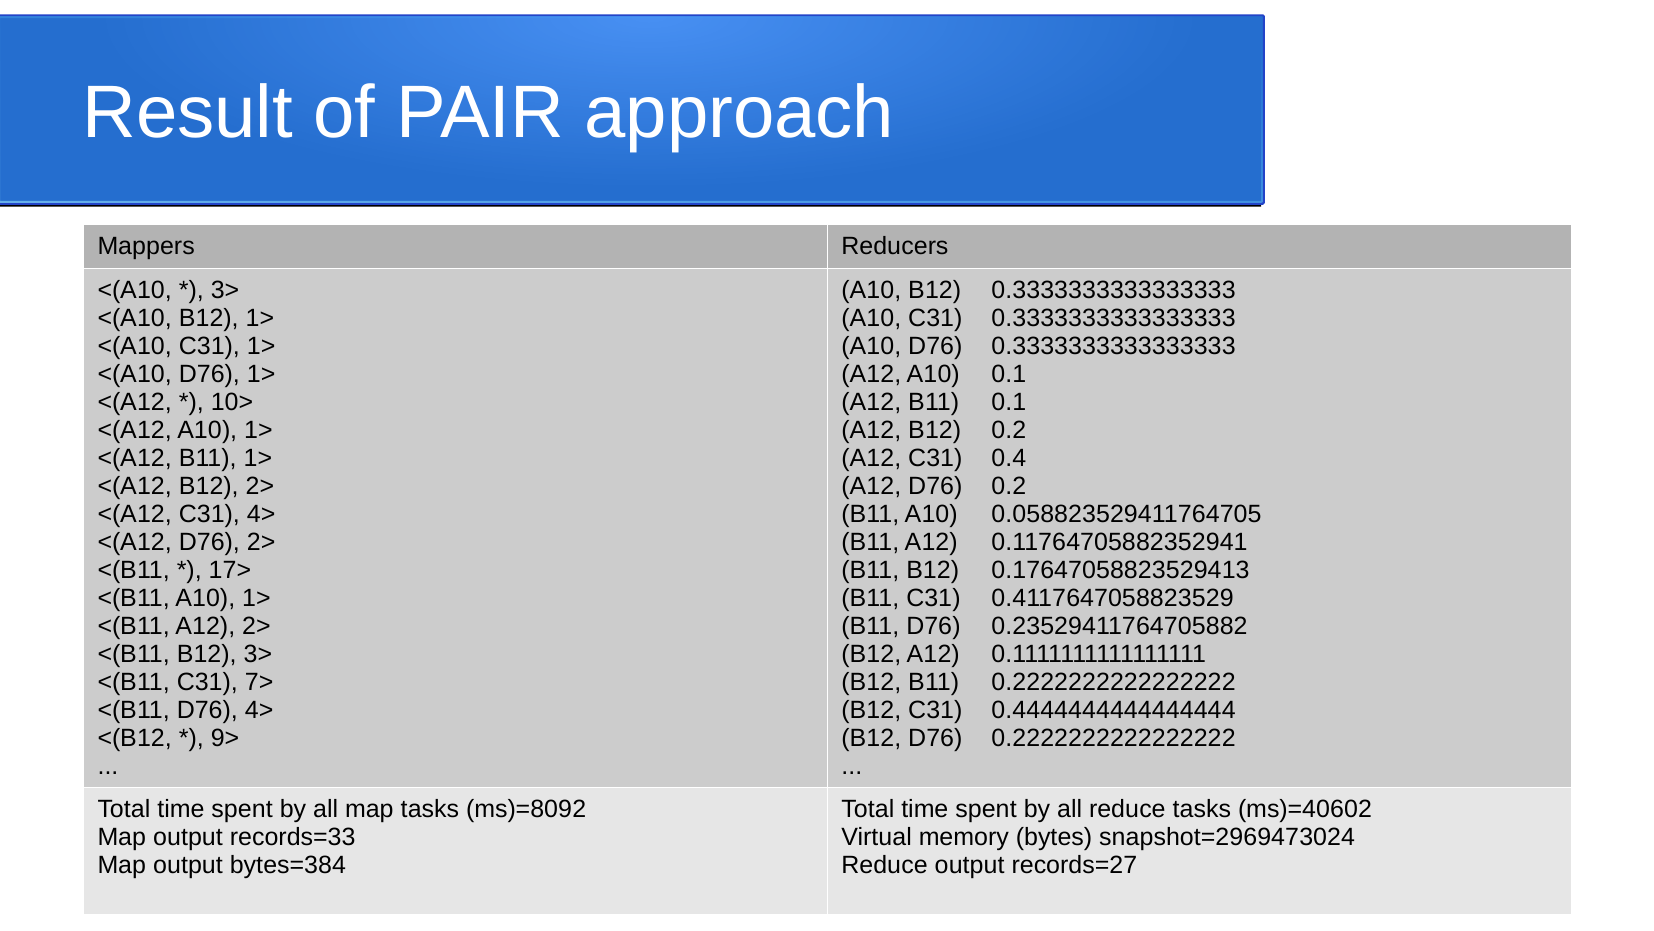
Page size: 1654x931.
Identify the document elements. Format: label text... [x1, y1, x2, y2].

table_header Mappers [84, 225, 827, 268]
table_cell Total time spent by all reduce tasks (ms)=40602 Virtual memory (bytes) snapshot=2969473024 Reduce output records=27 [828, 788, 1571, 914]
table_cell Total time spent by all map tasks (ms)=8092 Map output records=33 Map output bytes=384 [84, 788, 827, 914]
table_cell (A10, B12) 0.3333333333333333 (A10, C31) 0.3333333333333333 (A10, D76) 0.3333333333333333 (A12, A10) 0.1 (A12, B11) 0.1 (A12, B12) 0.2 (A12, C31) 0.4 (A12, D76) 0.2 (B11, A10) 0.058823529411764705 (B11, A12) 0.11764705882352941 (B11, B12) 0.17647058823529413 (B11, C31) 0.4117647058823529 (B11, D76) 0.23529411764705882 (B12, A12) 0.1111111111111111 (B12, B11) 0.2222222222222222 (B12, C31) 0.4444444444444444 (B12, D76) 0.2222222222222222 ... [828, 269, 1571, 787]
table_cell <(A10, *), 3> <(A10, B12), 1> <(A10, C31), 1> <(A10, D76), 1> <(A12, *), 10> <(A12, A10), 1> <(A12, B11), 1> <(A12, B12), 2> <(A12, C31), 4> <(A12, D76), 2> <(B11, *), 17> <(B11, A10), 1> <(B11, A12), 2> <(B11, B12), 3> <(B11, C31), 7> <(B11, D76), 4> <(B12, *), 9> ... [84, 269, 827, 787]
title Result of PAIR approach [82, 35, 1235, 189]
table_header Reducers [828, 225, 1571, 268]
